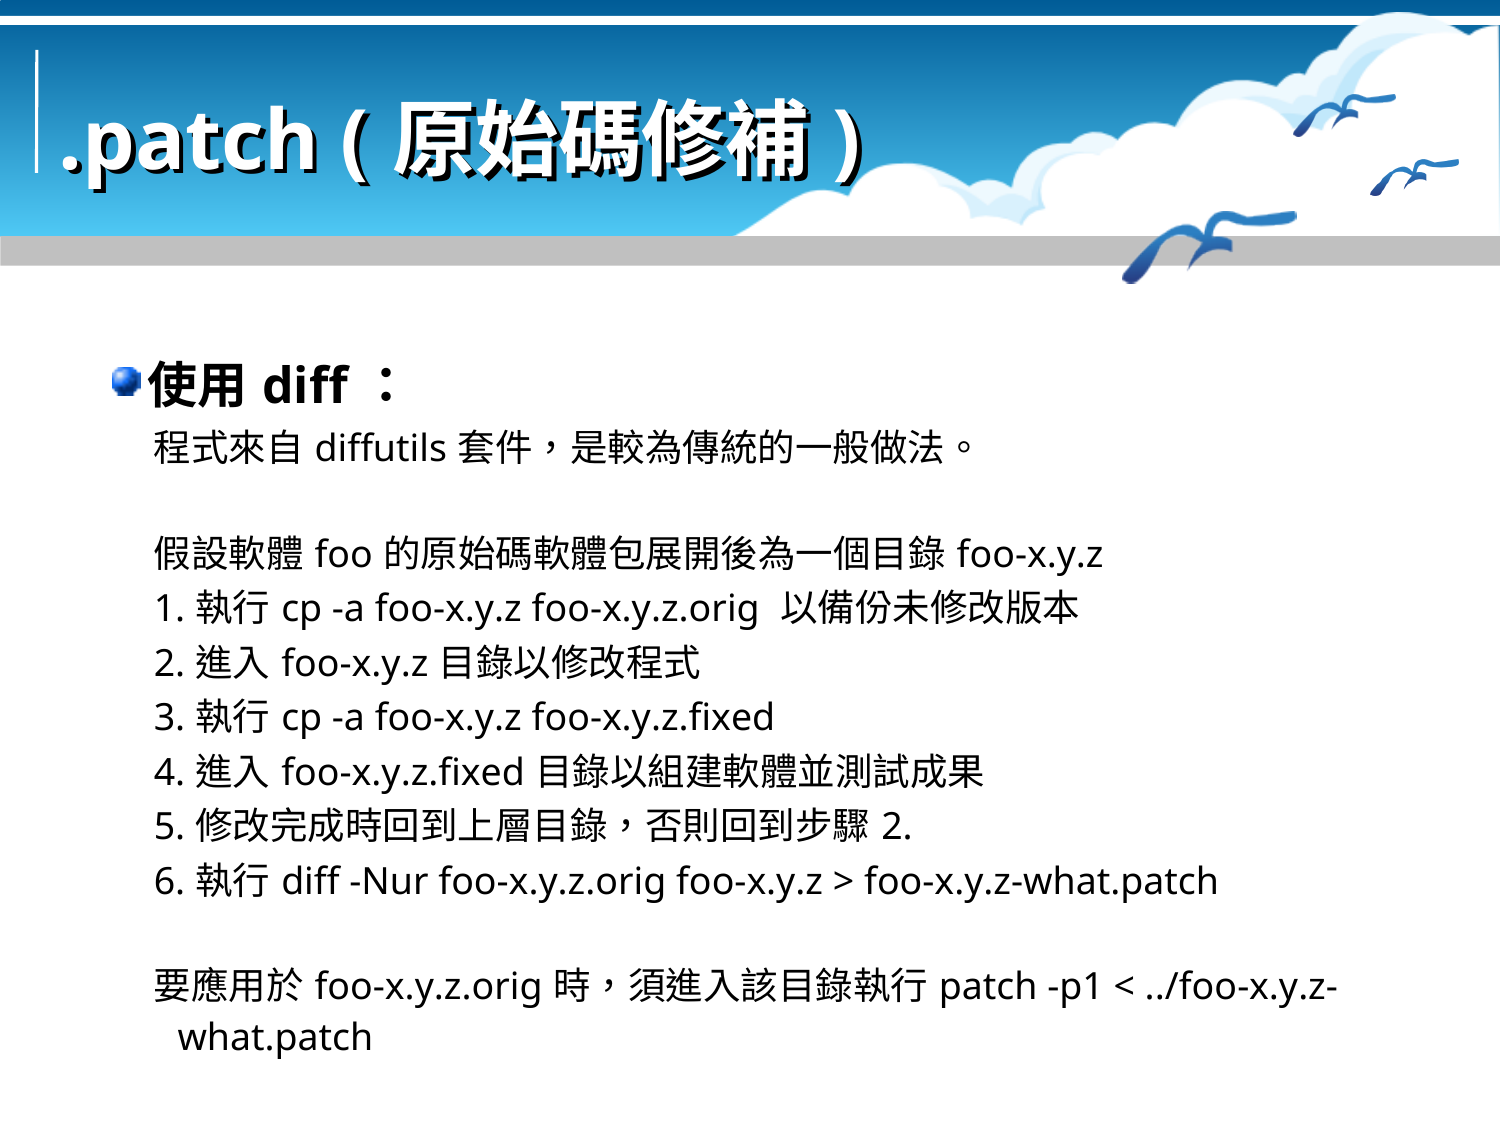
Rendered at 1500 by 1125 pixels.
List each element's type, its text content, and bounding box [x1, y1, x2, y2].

title .patch (原始碼修補) [59, 86, 1465, 186]
picture [730, 12, 1500, 284]
list 使用diff： 程式來自diffutils套件，是較為傳統的一般做法。 假設軟體foo的原始碼軟體包展開後為一個目錄foo-x.y.z 1.執行cp -a foo-x.y.z foo-x.y.z.orig 以備份未修改版本 2.進入foo-x.y.z目錄以修改程式 3.執行cp -a foo-x.y.z foo-x.y.z.fixed 4.進入foo-x.y.z.fixed目錄以組建軟體並測試成果 5.修改完成時回到上層目錄，否則回到步驟2. 6.執行diff -Nur foo-x.y.z.orig foo-x.y.z > foo-x.y.z-what.patch 要應用於foo-x.y.z.orig時，須進入該目錄執行patch -p1 < ../foo-x.y.z-what.patch [112, 309, 1388, 1060]
